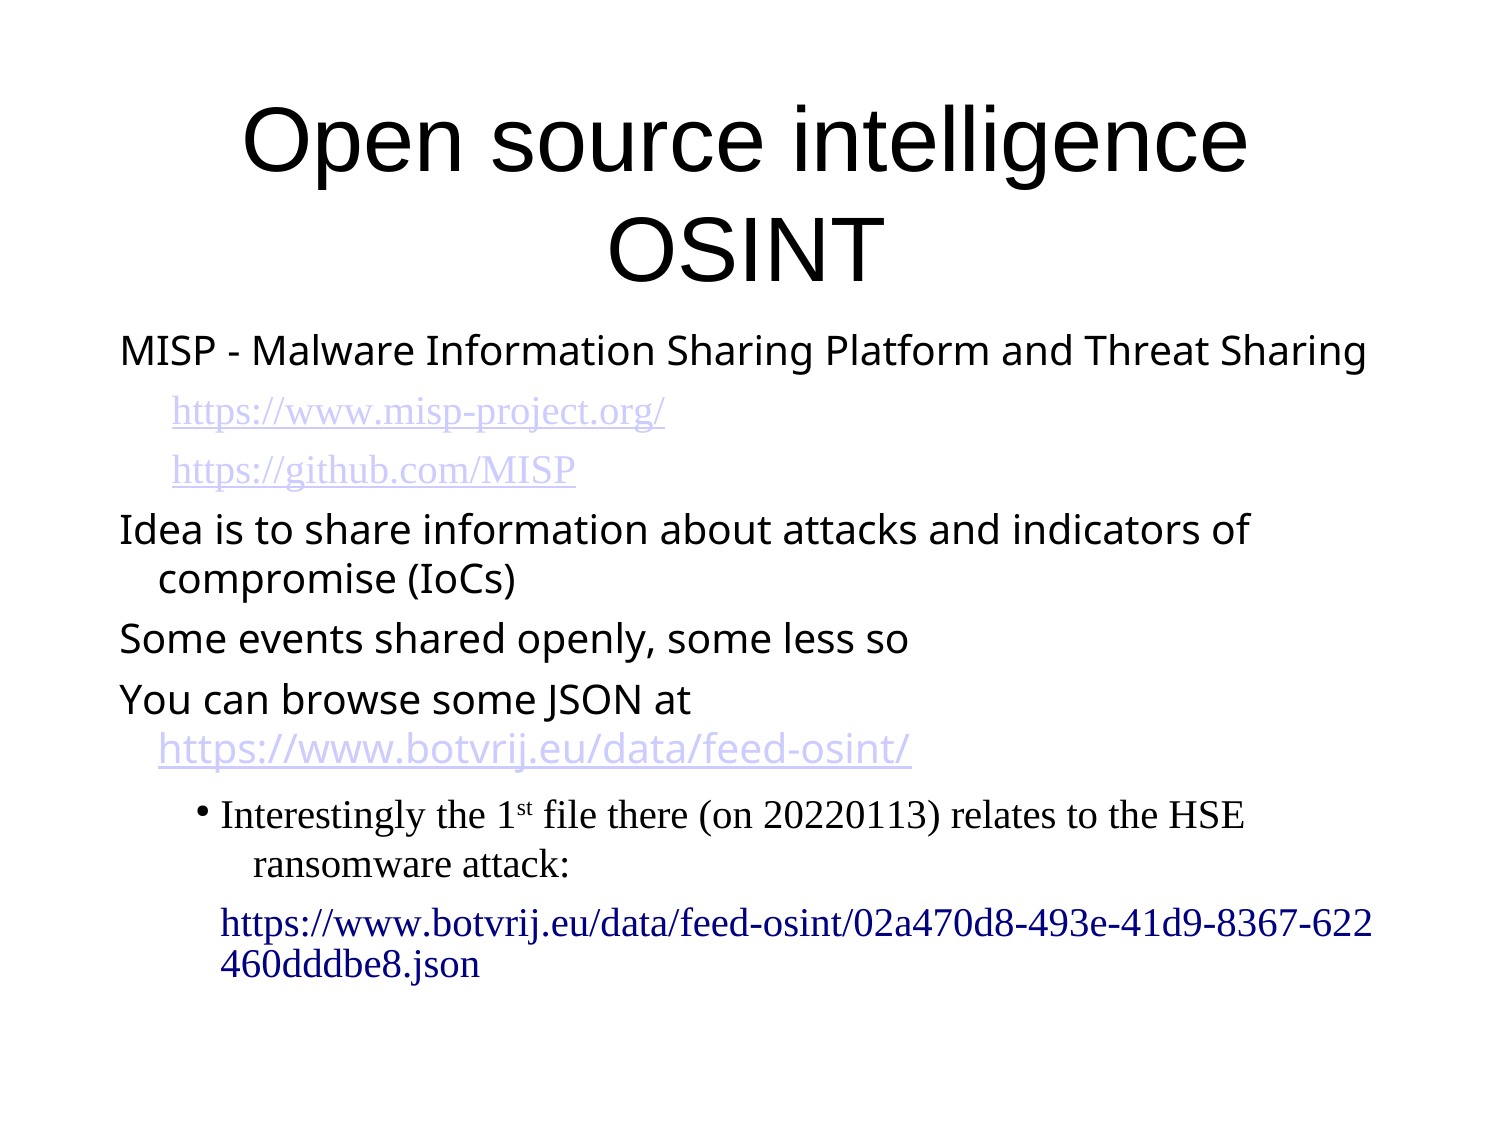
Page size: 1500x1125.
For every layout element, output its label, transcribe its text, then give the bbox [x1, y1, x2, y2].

title Open source intelligence OSINT [112, 80, 1381, 301]
list MISP - Malware Information Sharing Platform and Threat Sharing https://www.misp-project.org/ https://github.com/MISP Idea is to share information about attacks and indicators of compromise (IoCs) Some events shared openly, some less so You can browse some JSON at https://www.botvrij.eu/data/feed-osint/ Interestingly the 1st file there (on 20220113) relates to the HSE ransomware attack: https://www.botvrij.eu/data/feed-osint/02a470d8-493e-41d9-8367-622460dddbe8.json [118, 324, 1387, 994]
